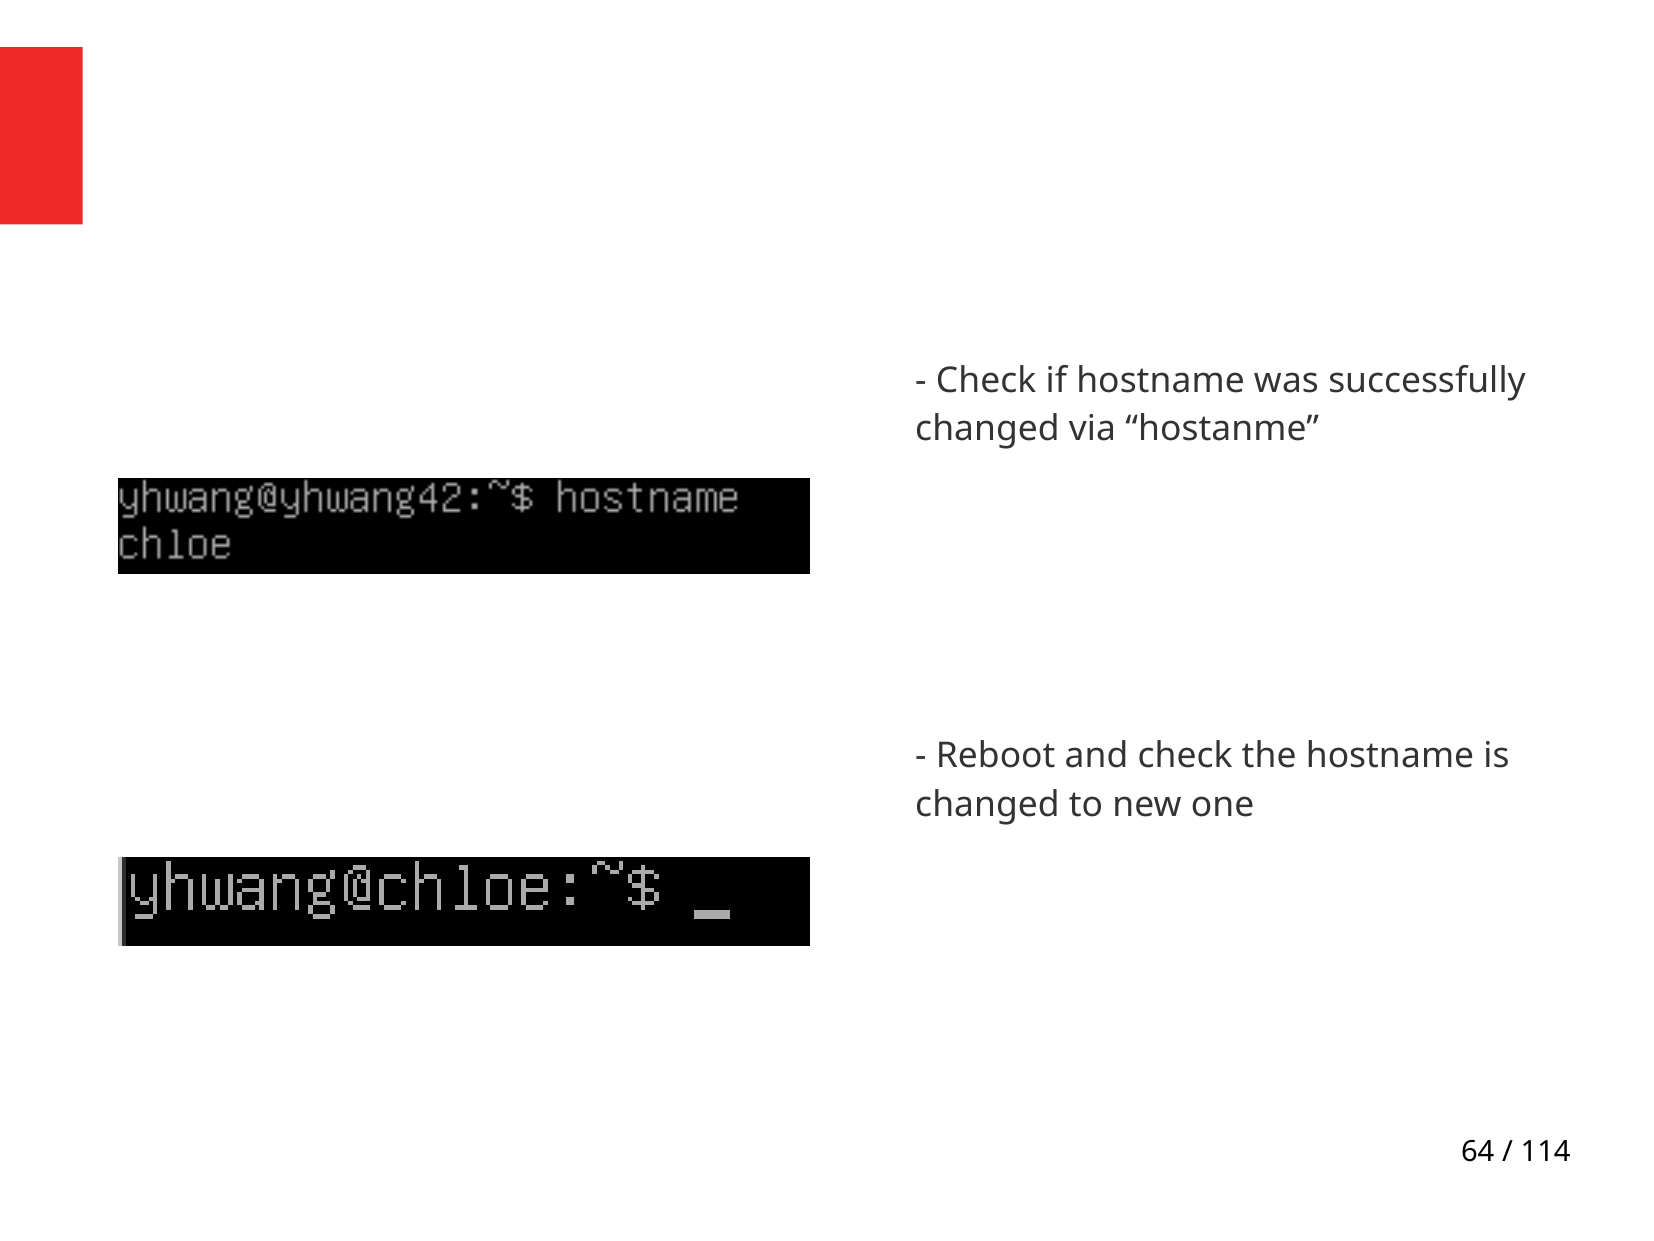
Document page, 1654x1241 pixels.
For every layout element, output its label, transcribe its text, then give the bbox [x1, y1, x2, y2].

list - Reboot and check the hostname is changed to new one [844, 730, 1536, 1074]
picture [118, 478, 810, 574]
list - Check if hostname was successfully changed via “hostanme” [844, 354, 1536, 698]
picture [118, 857, 810, 946]
